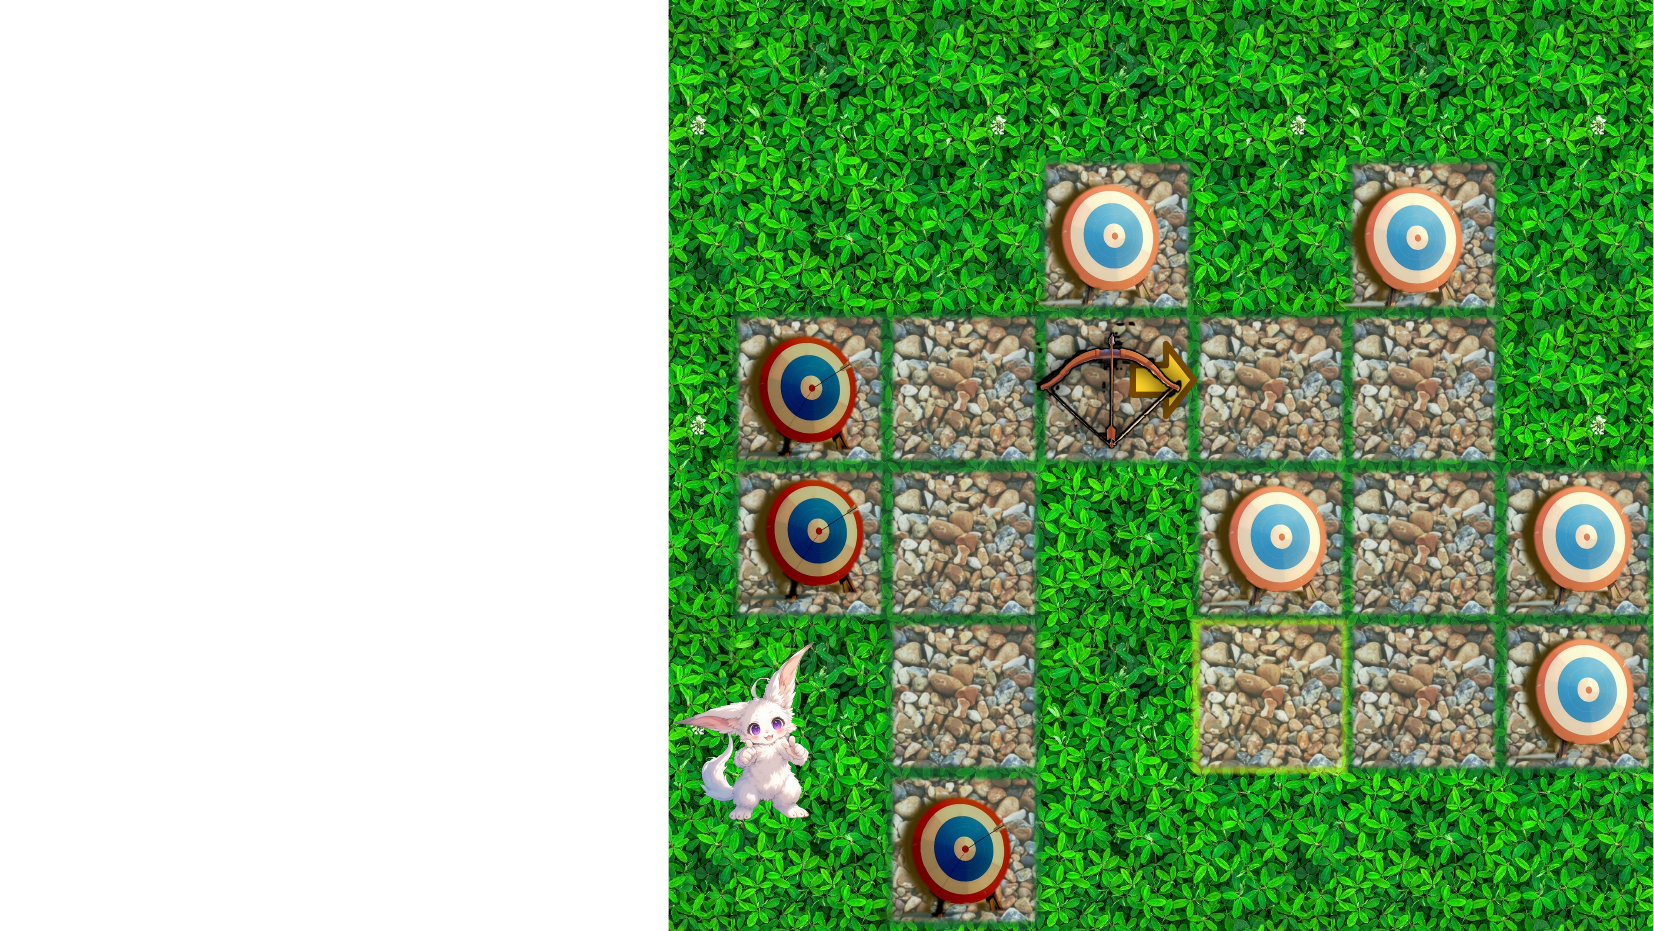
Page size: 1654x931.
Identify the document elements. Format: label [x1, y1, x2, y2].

text_box [1201, 627, 1340, 765]
text_box [890, 623, 1037, 768]
picture [1508, 456, 1654, 607]
text_box [1351, 316, 1497, 462]
text_box [890, 315, 1037, 462]
text_box [891, 469, 1037, 616]
text_box [1197, 315, 1344, 457]
text_box [1044, 316, 1195, 463]
text_box [1351, 623, 1497, 769]
picture [733, 307, 891, 601]
text_box [1351, 469, 1497, 616]
picture [672, 640, 854, 824]
text_box [1198, 607, 1344, 616]
text_box [737, 601, 883, 616]
text_box [668, 0, 1654, 931]
text_box [1478, 162, 1497, 309]
picture [1339, 157, 1490, 308]
text_box [893, 919, 1037, 923]
text_box [1505, 760, 1651, 769]
picture [886, 768, 1037, 919]
text_box [1187, 162, 1191, 309]
picture [1035, 155, 1187, 448]
picture [1510, 609, 1654, 760]
picture [1203, 456, 1354, 607]
